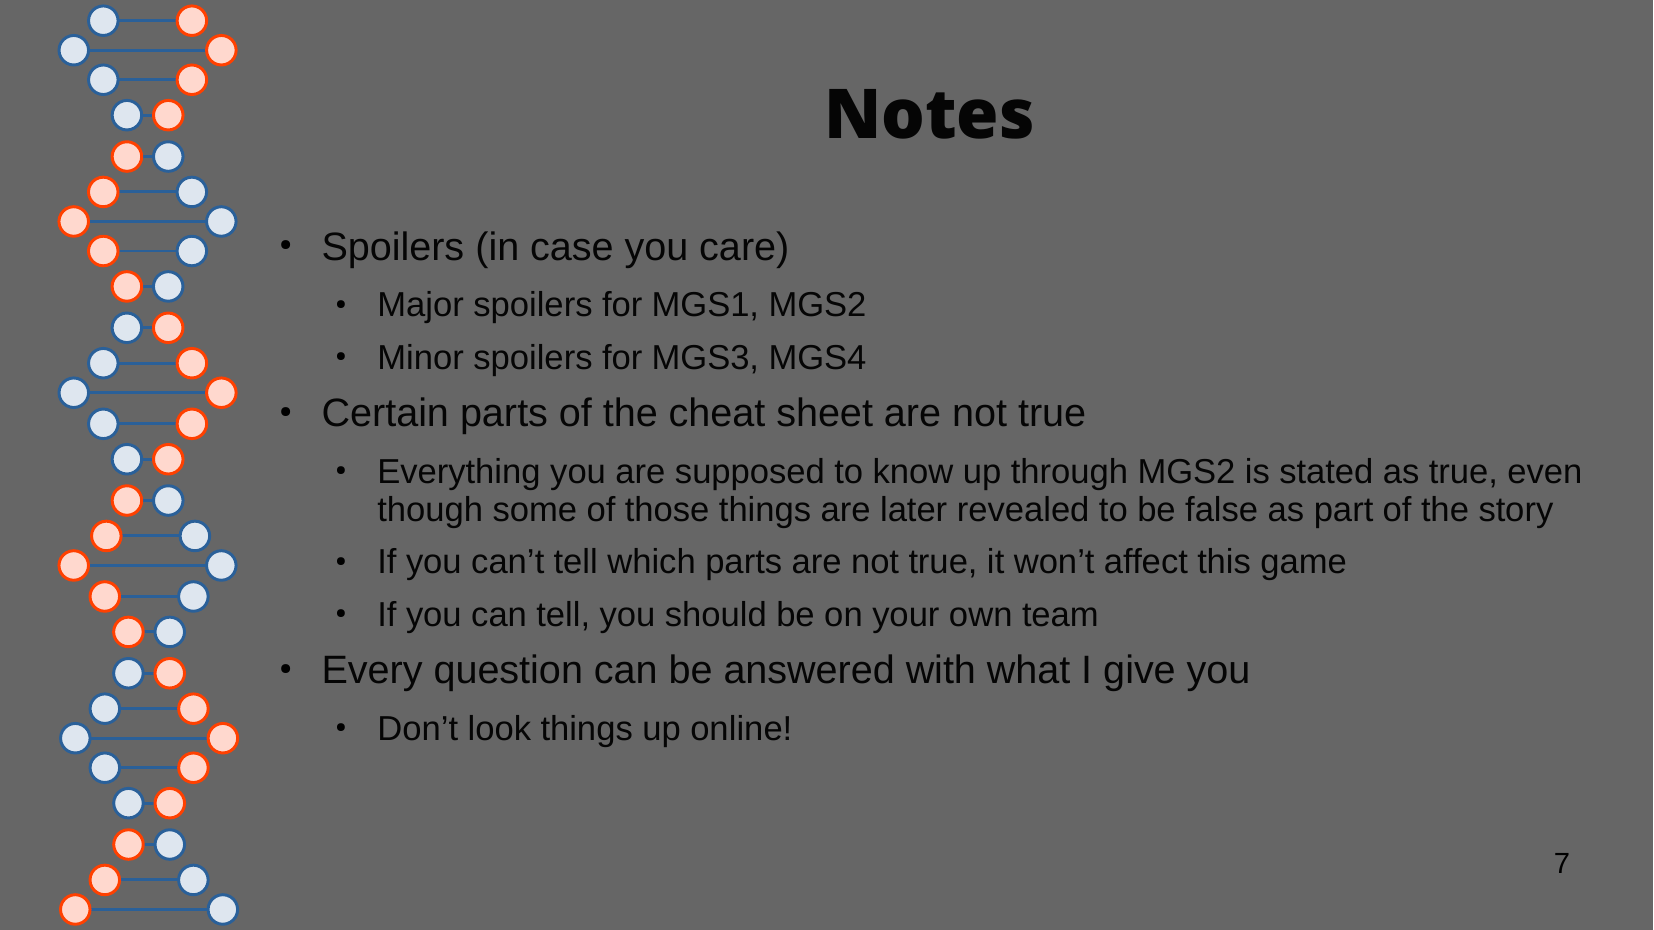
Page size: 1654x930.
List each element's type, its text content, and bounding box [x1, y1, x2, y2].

list Spoilers (in case you care) Major spoilers for MGS1, MGS2 Minor spoilers for MGS3, MGS4 Certain parts of the cheat sheet are not true Everything you are supposed to know up through MGS2 is stated as true, even though some of those things are later revealed to be false as part of the story If you can’t tell which parts are not true, it won’t affect this game If you can tell, you should be on your own team Every question can be answered with what I give you Don’t look things up online! [265, 224, 1594, 764]
title Notes [265, 35, 1594, 189]
